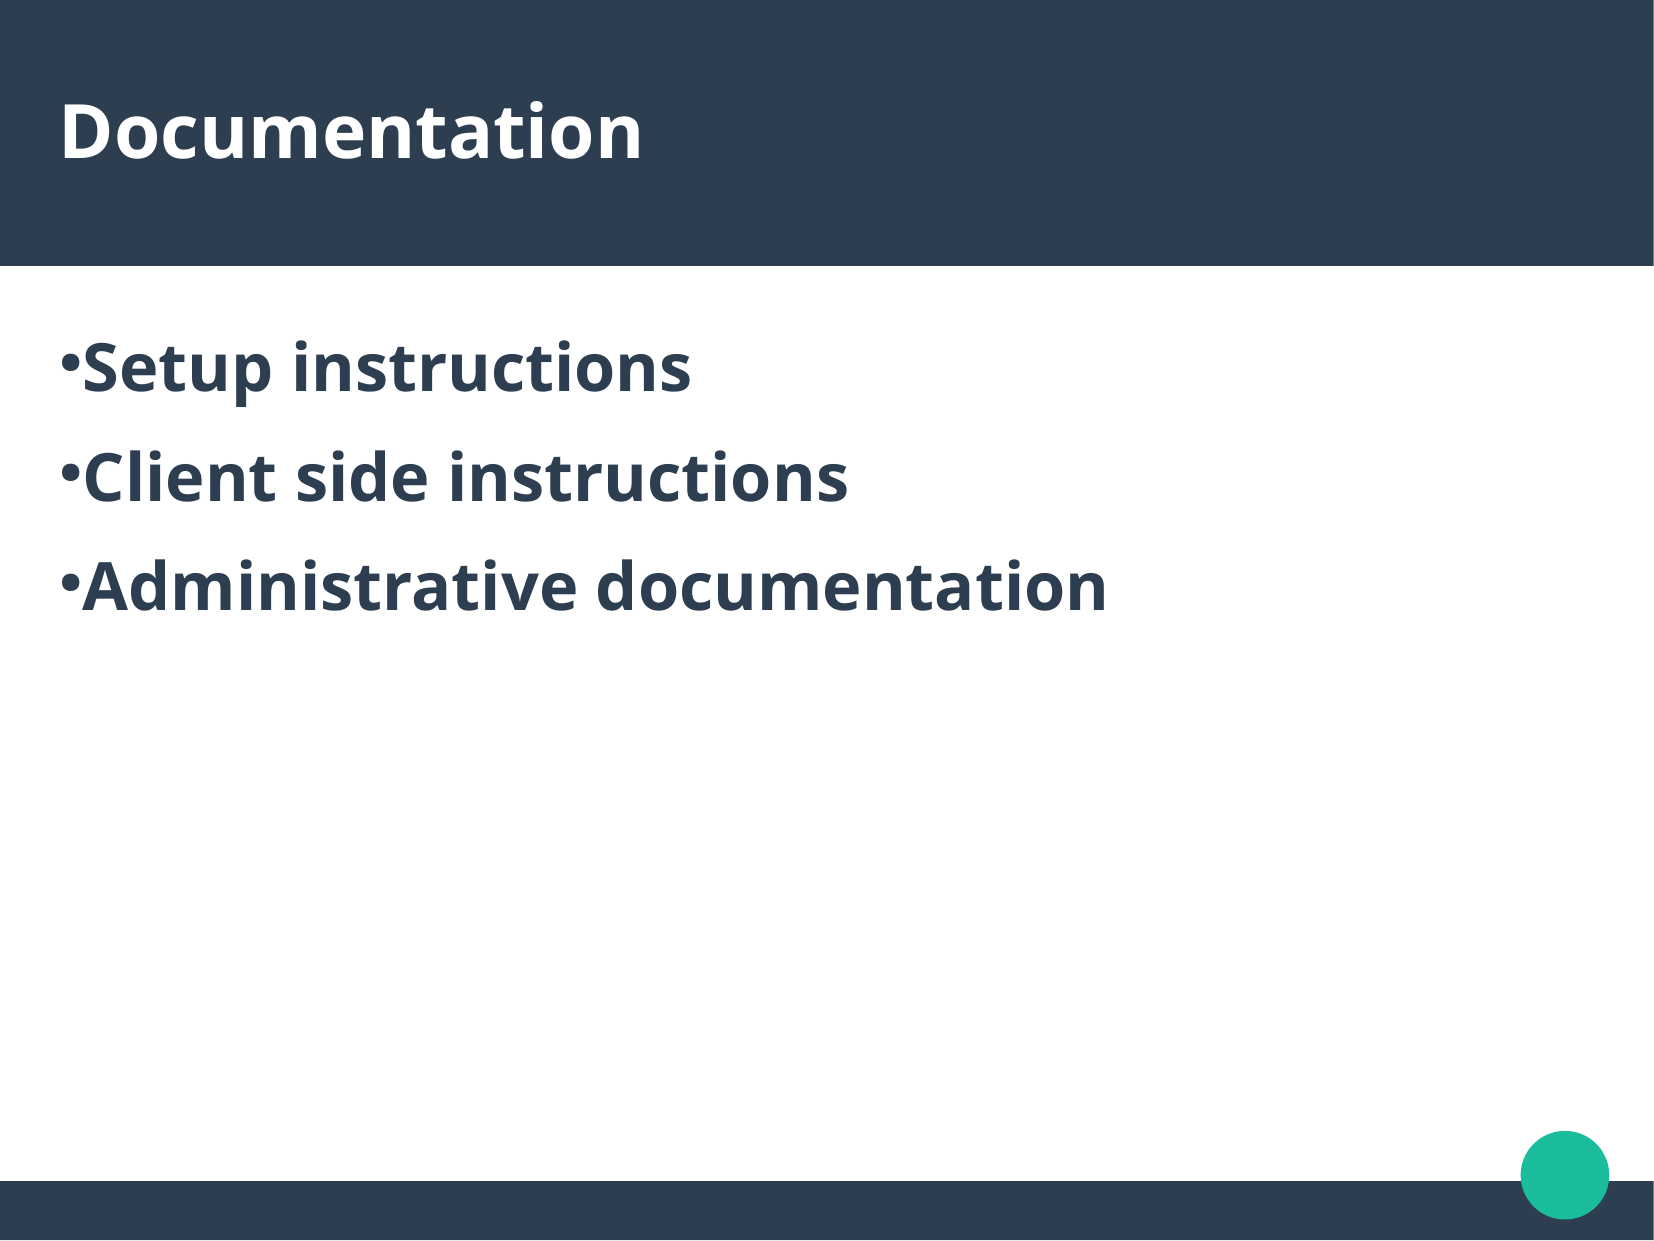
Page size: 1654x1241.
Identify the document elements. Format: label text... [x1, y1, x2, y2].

list Setup instructions Client side instructions Administrative documentation [59, 324, 1595, 1152]
title Documentation [59, 49, 1595, 207]
